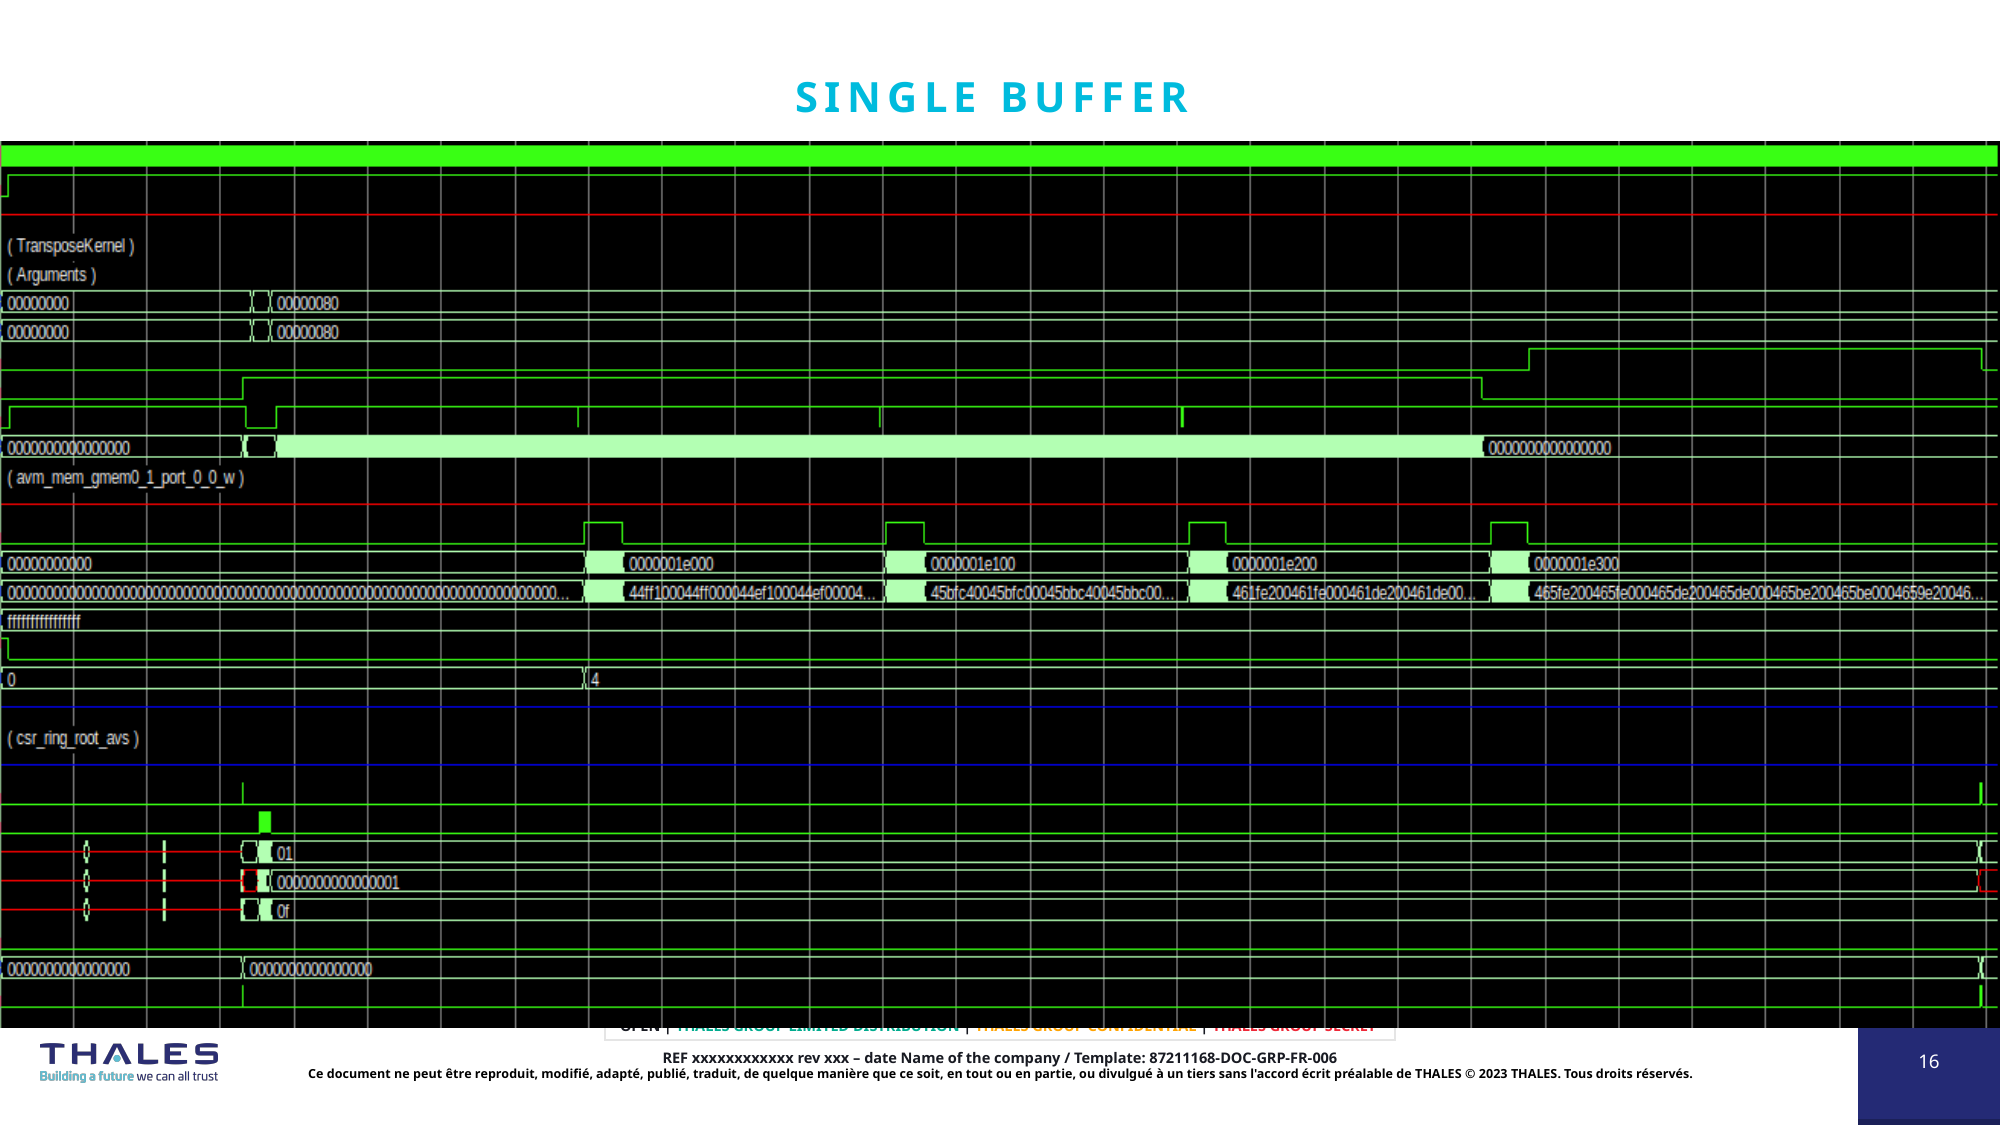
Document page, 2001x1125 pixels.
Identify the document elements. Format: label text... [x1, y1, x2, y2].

title Single buffer [283, 70, 1701, 122]
picture [40, 1043, 218, 1083]
picture [0, 141, 2000, 1028]
